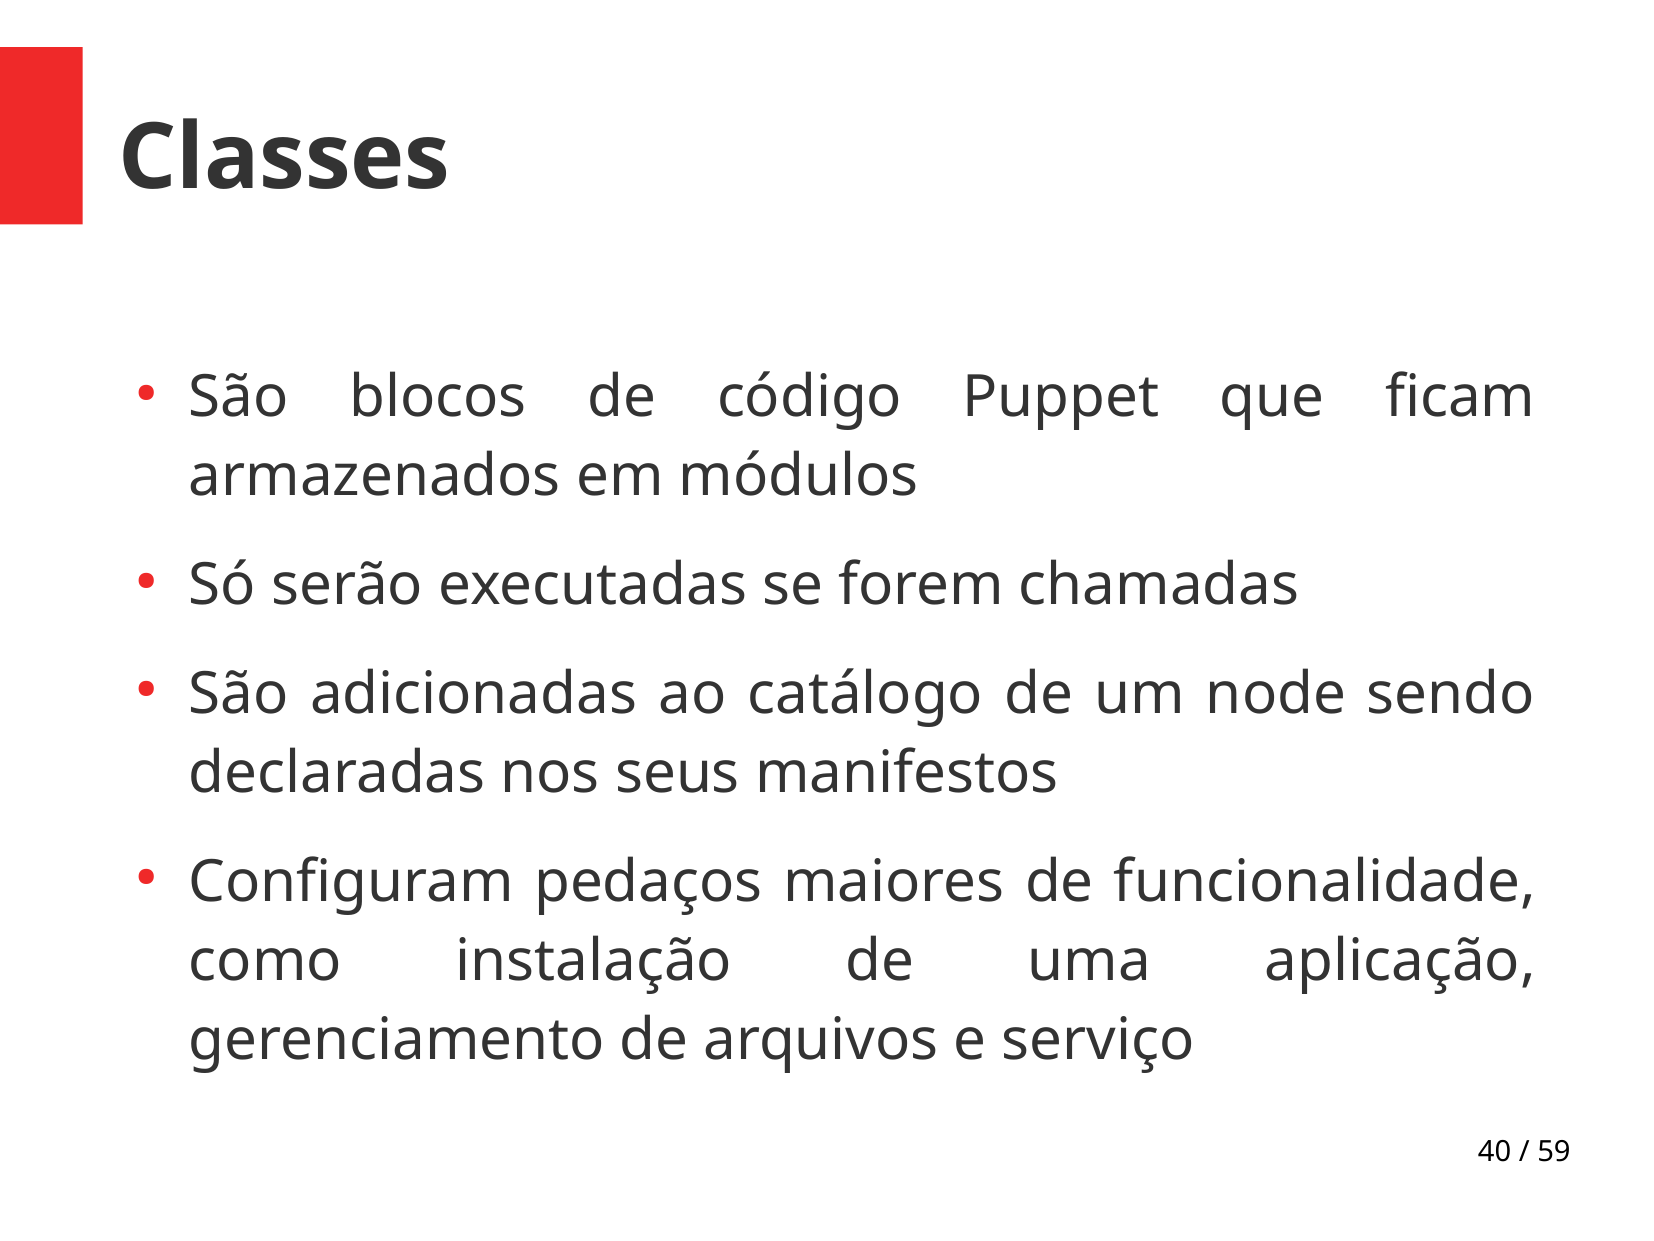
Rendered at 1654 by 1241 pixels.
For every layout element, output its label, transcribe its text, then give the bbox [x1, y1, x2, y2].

title Classes [118, 49, 1571, 257]
list São blocos de código Puppet que ficam armazenados em módulos Só serão executadas se forem chamadas São adicionadas ao catálogo de um node sendo declaradas nos seus manifestos Configuram pedaços maiores de funcionalidade, como instalação de uma aplicação, gerenciamento de arquivos e serviço [118, 354, 1536, 1074]
